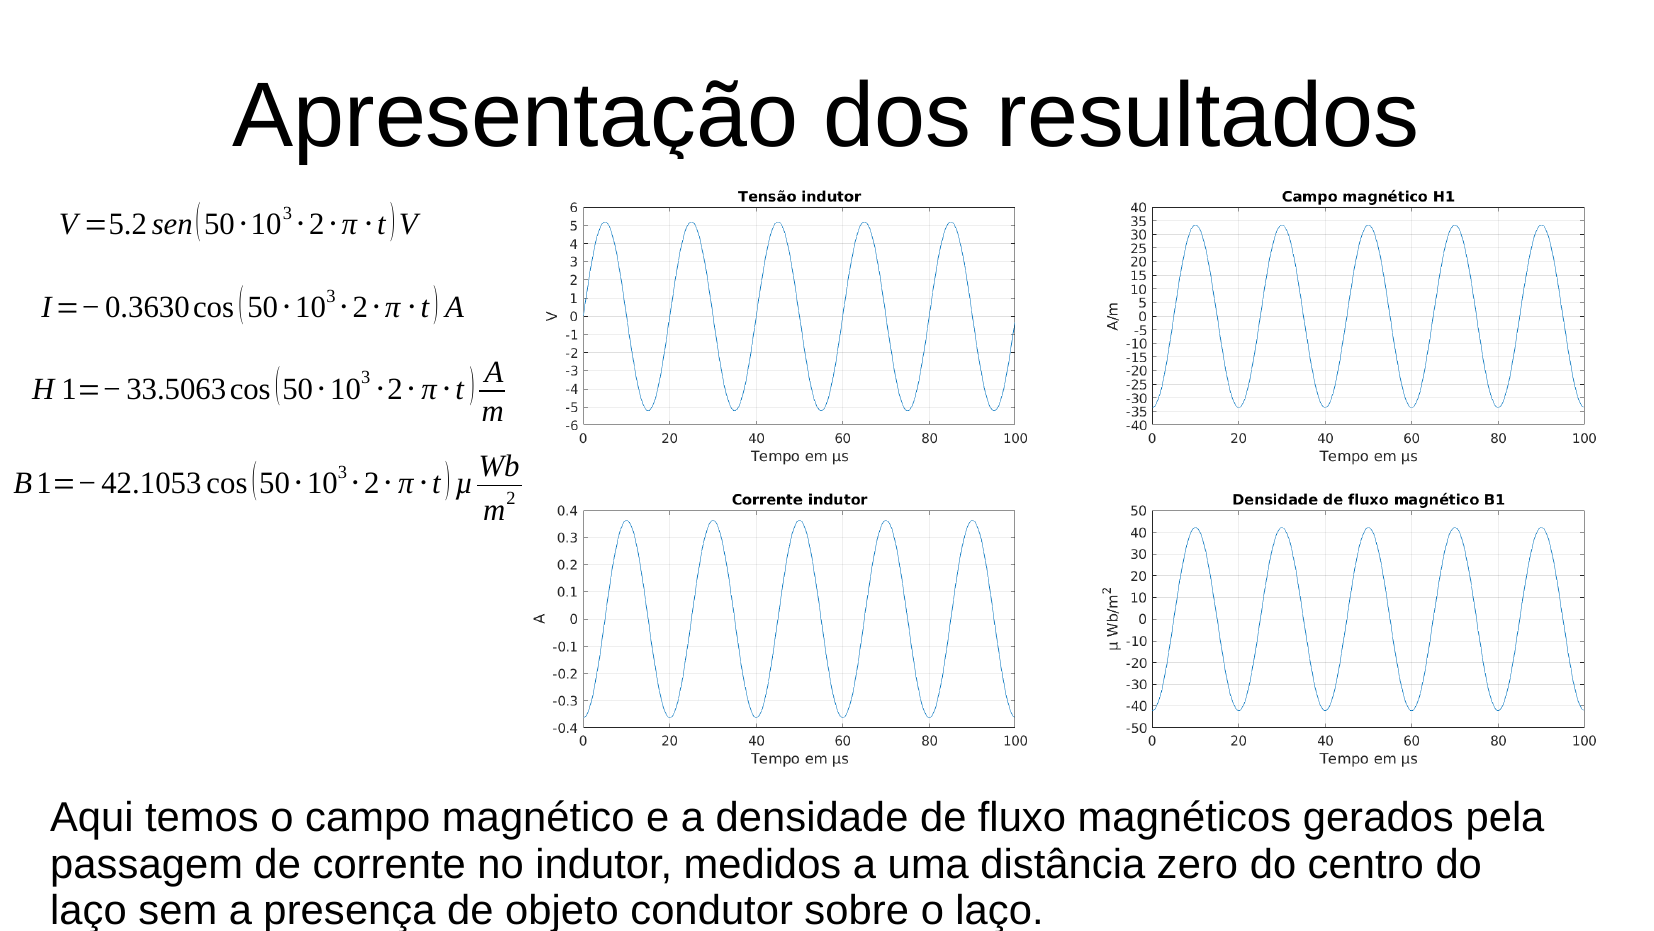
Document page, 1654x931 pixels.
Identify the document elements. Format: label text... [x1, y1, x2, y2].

chart [30, 354, 508, 428]
title Apresentação dos resultados [82, 12, 1571, 200]
chart [39, 283, 466, 327]
chart [59, 200, 422, 245]
text_box Aqui temos o campo magnético e a densidade de fluxo magnéticos gerados pela passagem de corrente no indutor, medidos a uma distância zero do centro do laço sem a presença de objeto condutor sobre o laço. [35, 786, 1583, 931]
picture [415, 159, 1654, 798]
chart [11, 448, 524, 527]
